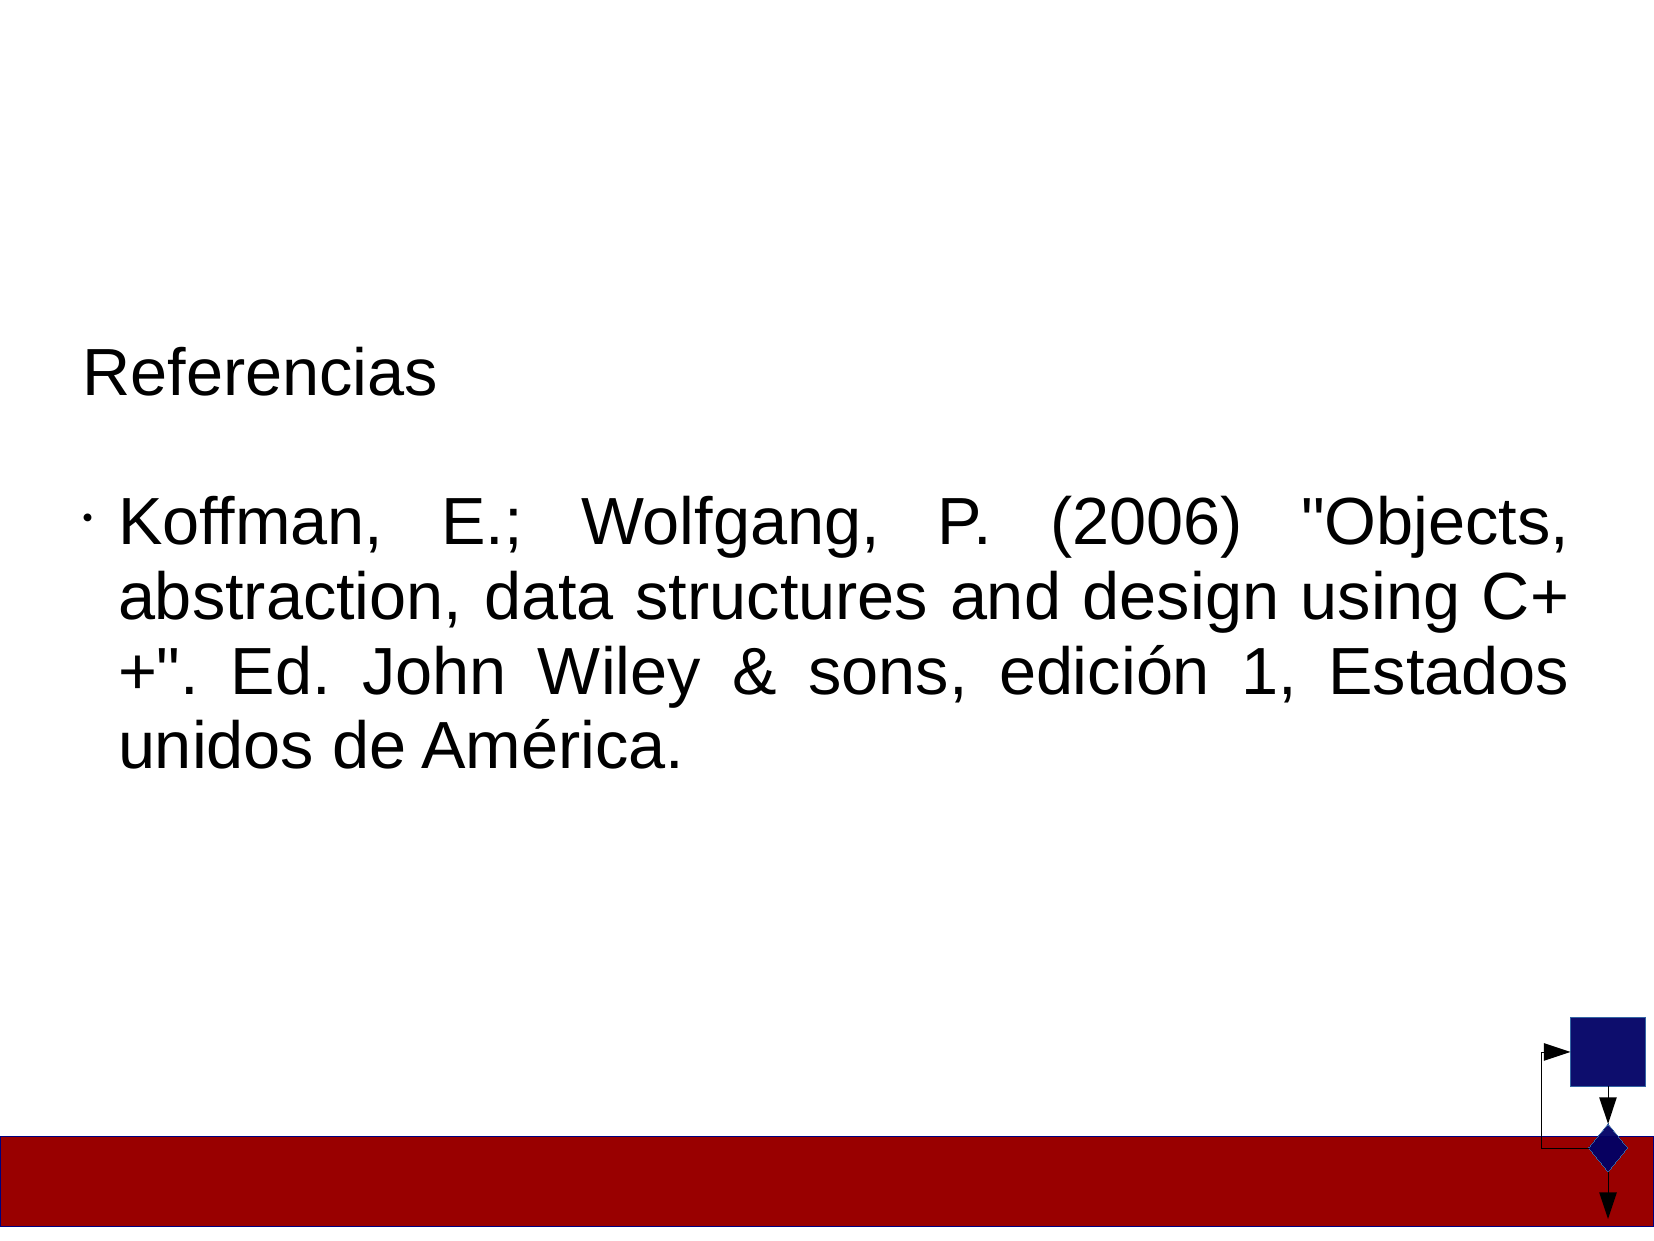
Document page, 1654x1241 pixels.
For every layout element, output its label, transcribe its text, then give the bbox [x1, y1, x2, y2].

text_box [0, 1124, 1654, 1227]
text_box [1570, 1017, 1646, 1087]
subtitle Referencias Koffman, E.; Wolfgang, P. (2006) "Objects, abstraction, data structures and design using C++". Ed. John Wiley & sons, edición 1, Estados unidos de América. [82, 78, 1571, 1039]
